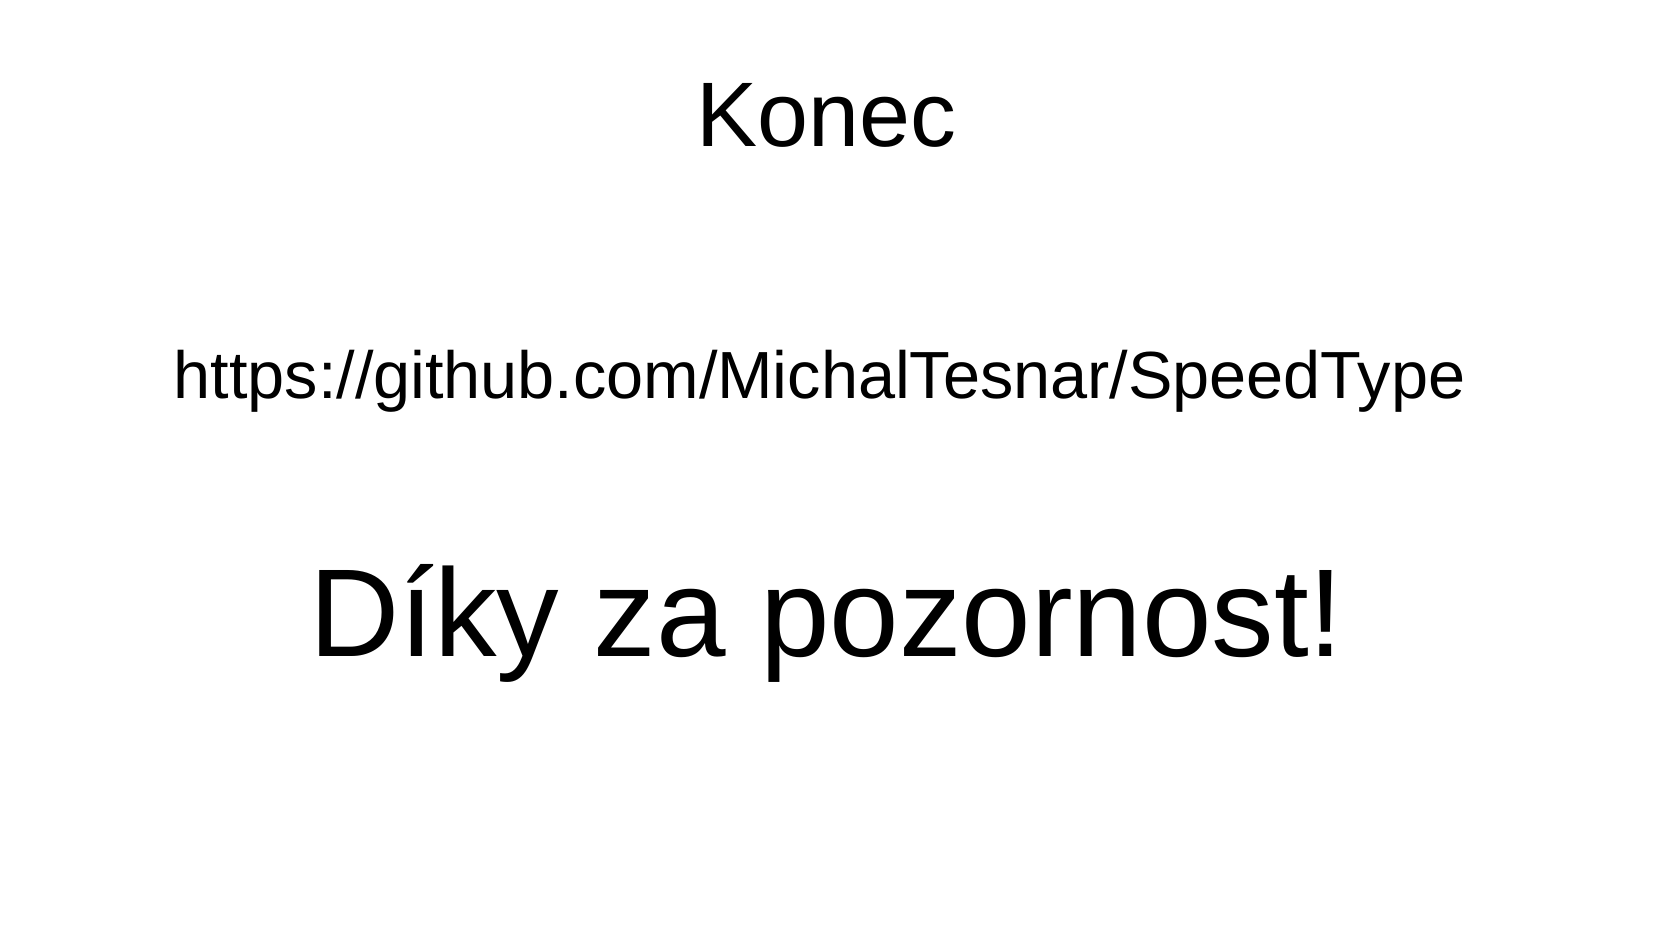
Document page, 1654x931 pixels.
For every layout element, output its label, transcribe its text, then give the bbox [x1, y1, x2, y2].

text_box Díky za pozornost! [294, 535, 1360, 691]
title Konec [82, 37, 1571, 193]
text_box https://github.com/MichalTesnar/SpeedType [159, 330, 1495, 541]
